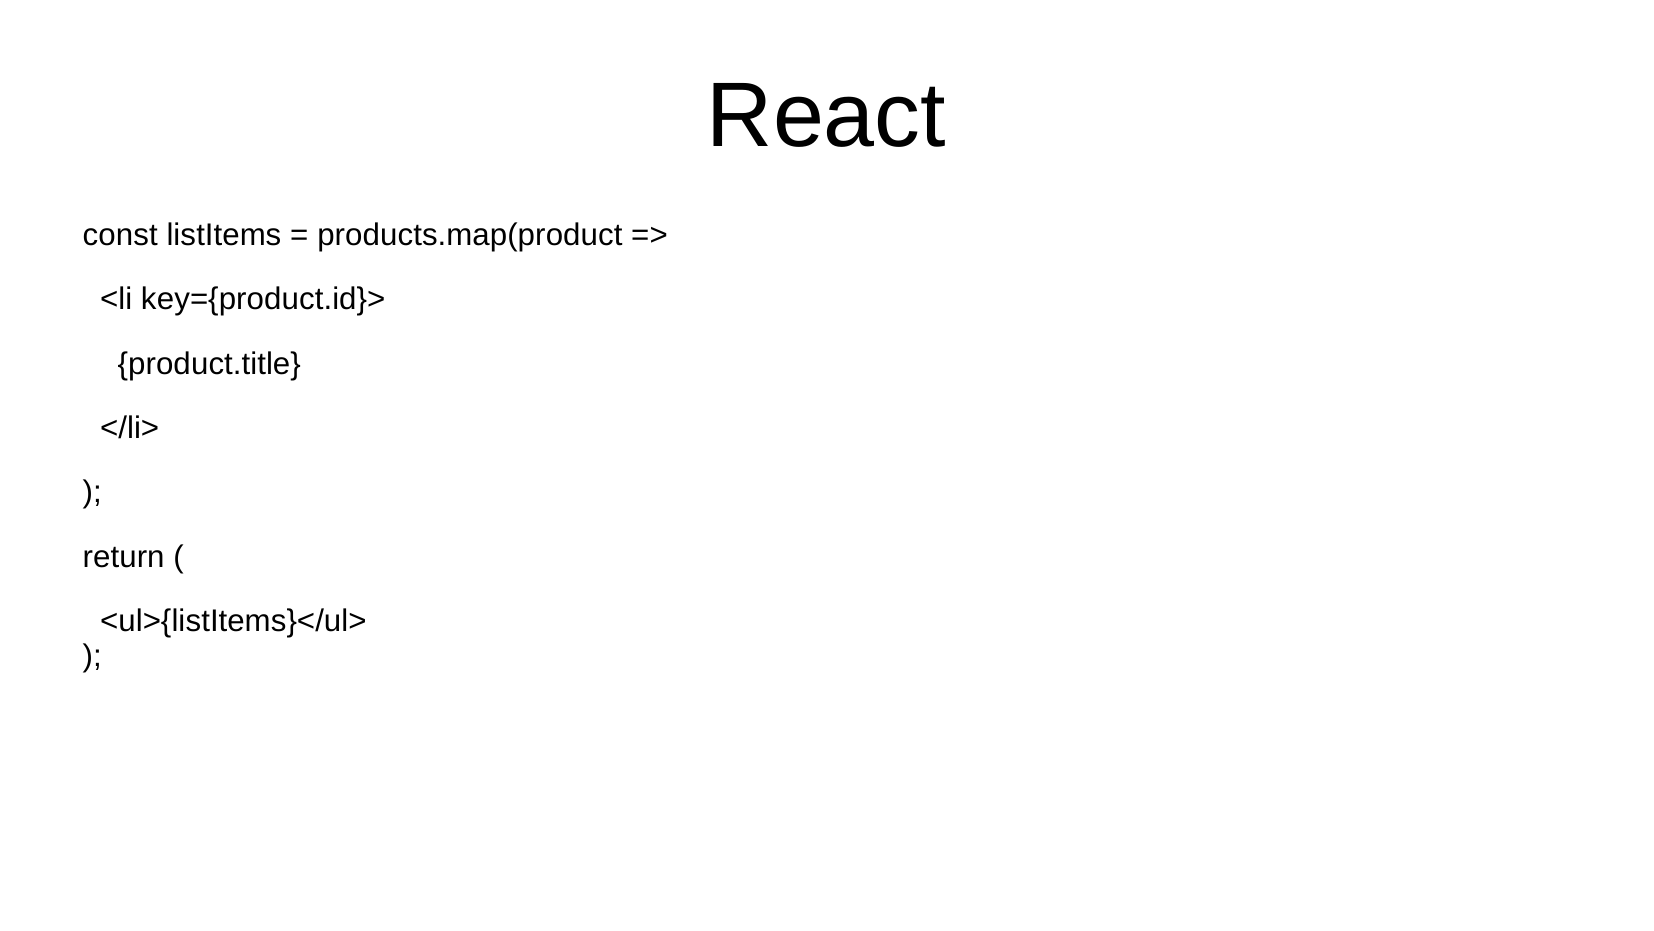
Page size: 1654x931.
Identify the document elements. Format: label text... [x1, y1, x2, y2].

title React [82, 37, 1571, 193]
list const listItems = products.map(product => <li key={product.id}> {product.title} </li> ); return ( <ul>{listItems}</ul> ); [82, 217, 1571, 758]
